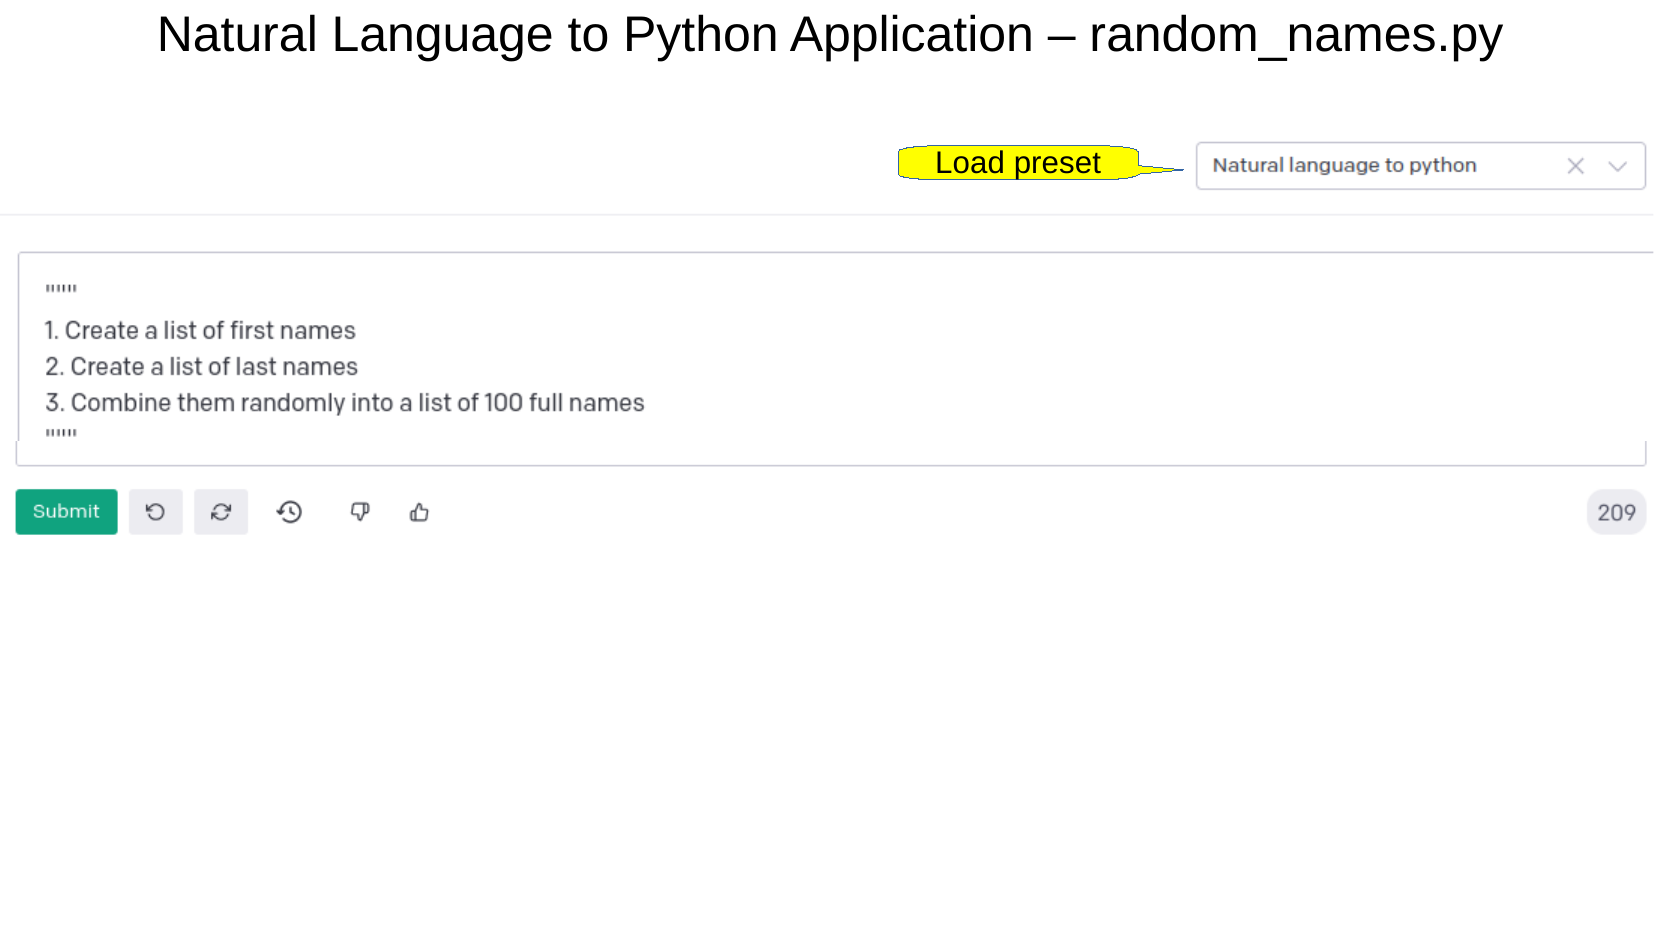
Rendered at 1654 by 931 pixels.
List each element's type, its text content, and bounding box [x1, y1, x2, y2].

title Natural Language to Python Application – random_names.py [41, 0, 1620, 68]
text_box Load preset [898, 145, 1184, 180]
picture [0, 133, 1654, 542]
